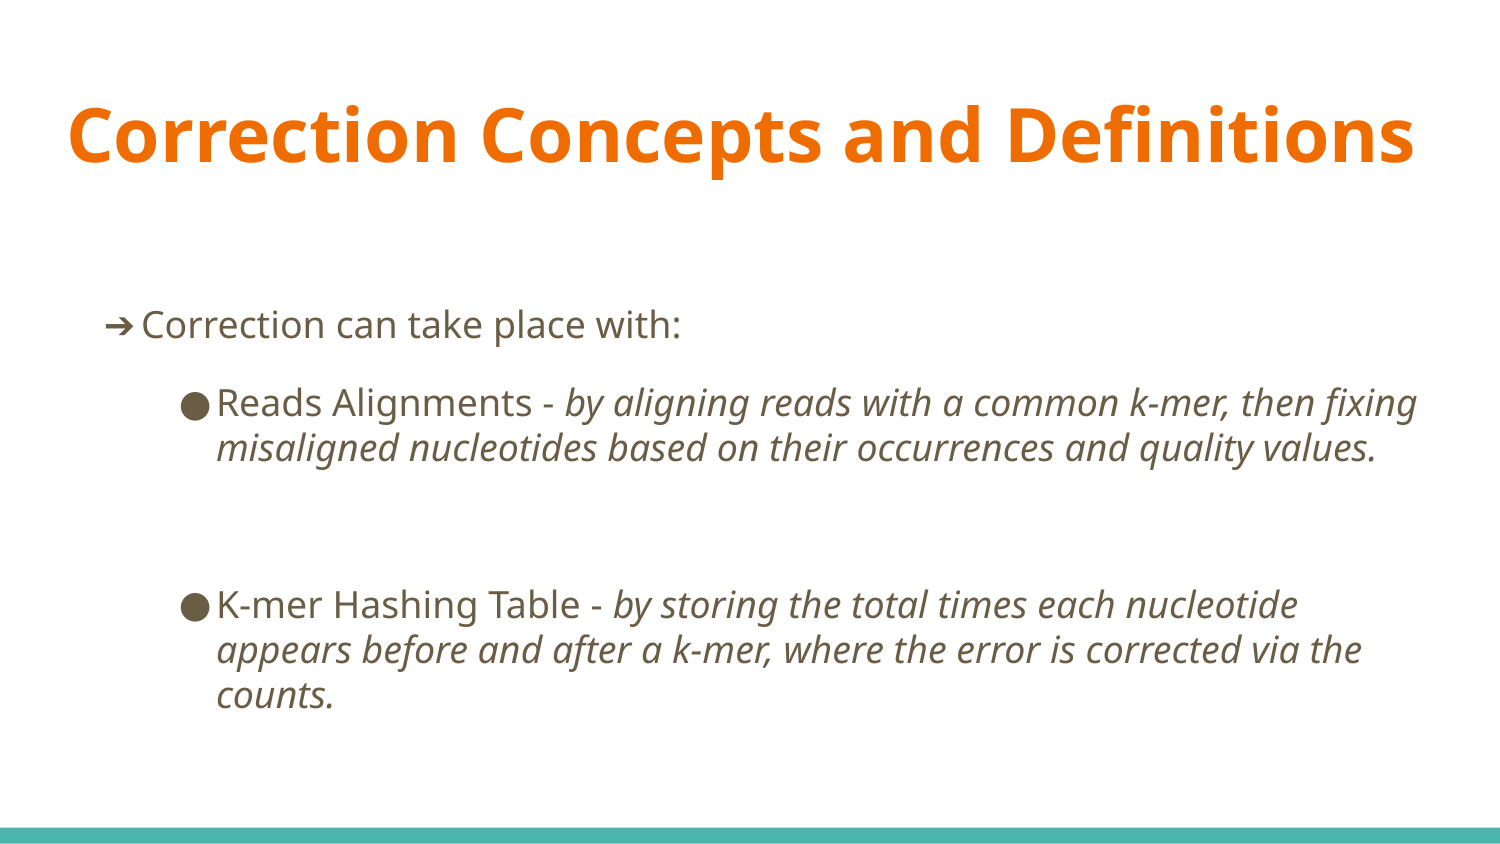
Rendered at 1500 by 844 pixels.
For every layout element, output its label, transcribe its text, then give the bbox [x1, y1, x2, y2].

title Correction Concepts and Definitions [51, 72, 1449, 189]
list Correction can take place with: Reads Alignments - by aligning reads with a common k-mer, then fixing misaligned nucleotides based on their occurrences and quality values. K-mer Hashing Table - by storing the total times each nucleotide appears before and after a k-mer, where the error is corrected via the counts. [51, 207, 1449, 750]
